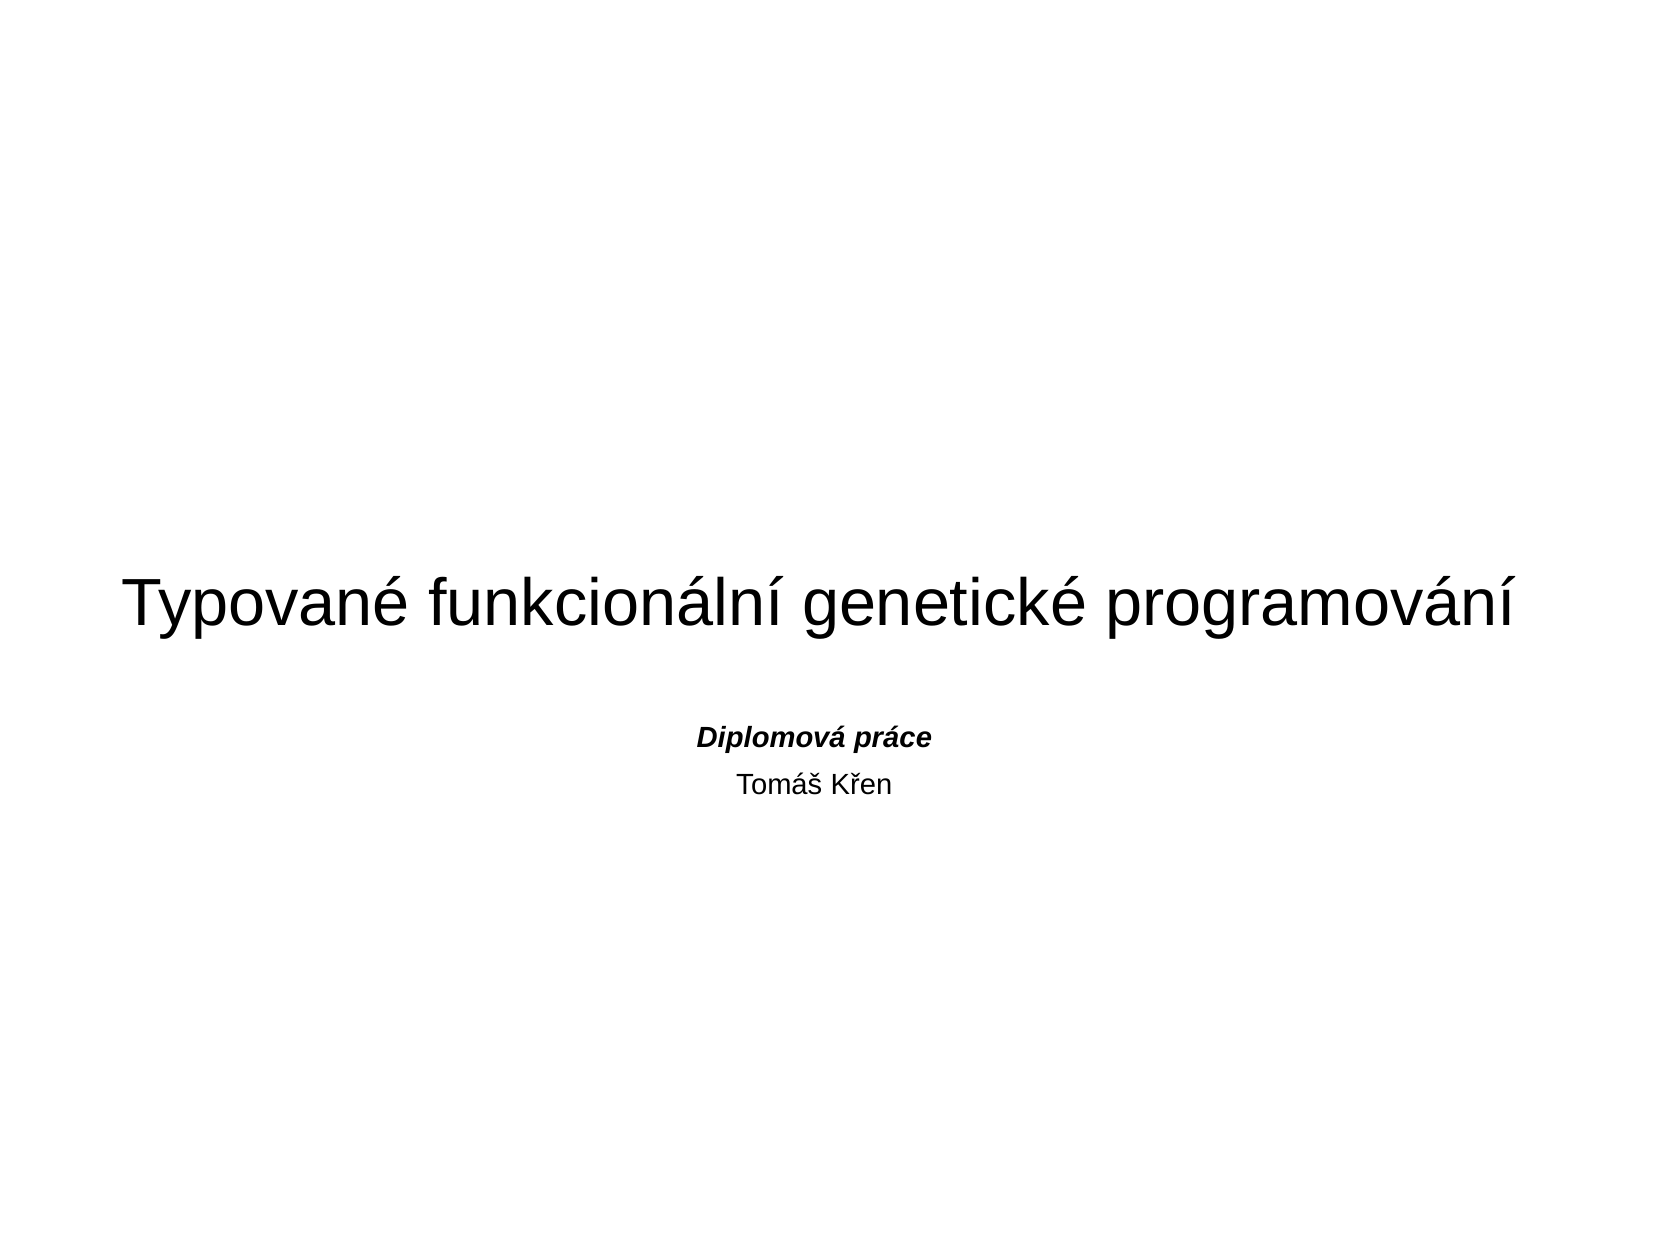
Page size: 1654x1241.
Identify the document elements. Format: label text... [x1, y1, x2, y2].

title Typované funkcionální genetické programování [75, 543, 1564, 661]
subtitle Diplomová práce Tomáš Křen [86, 683, 1542, 839]
